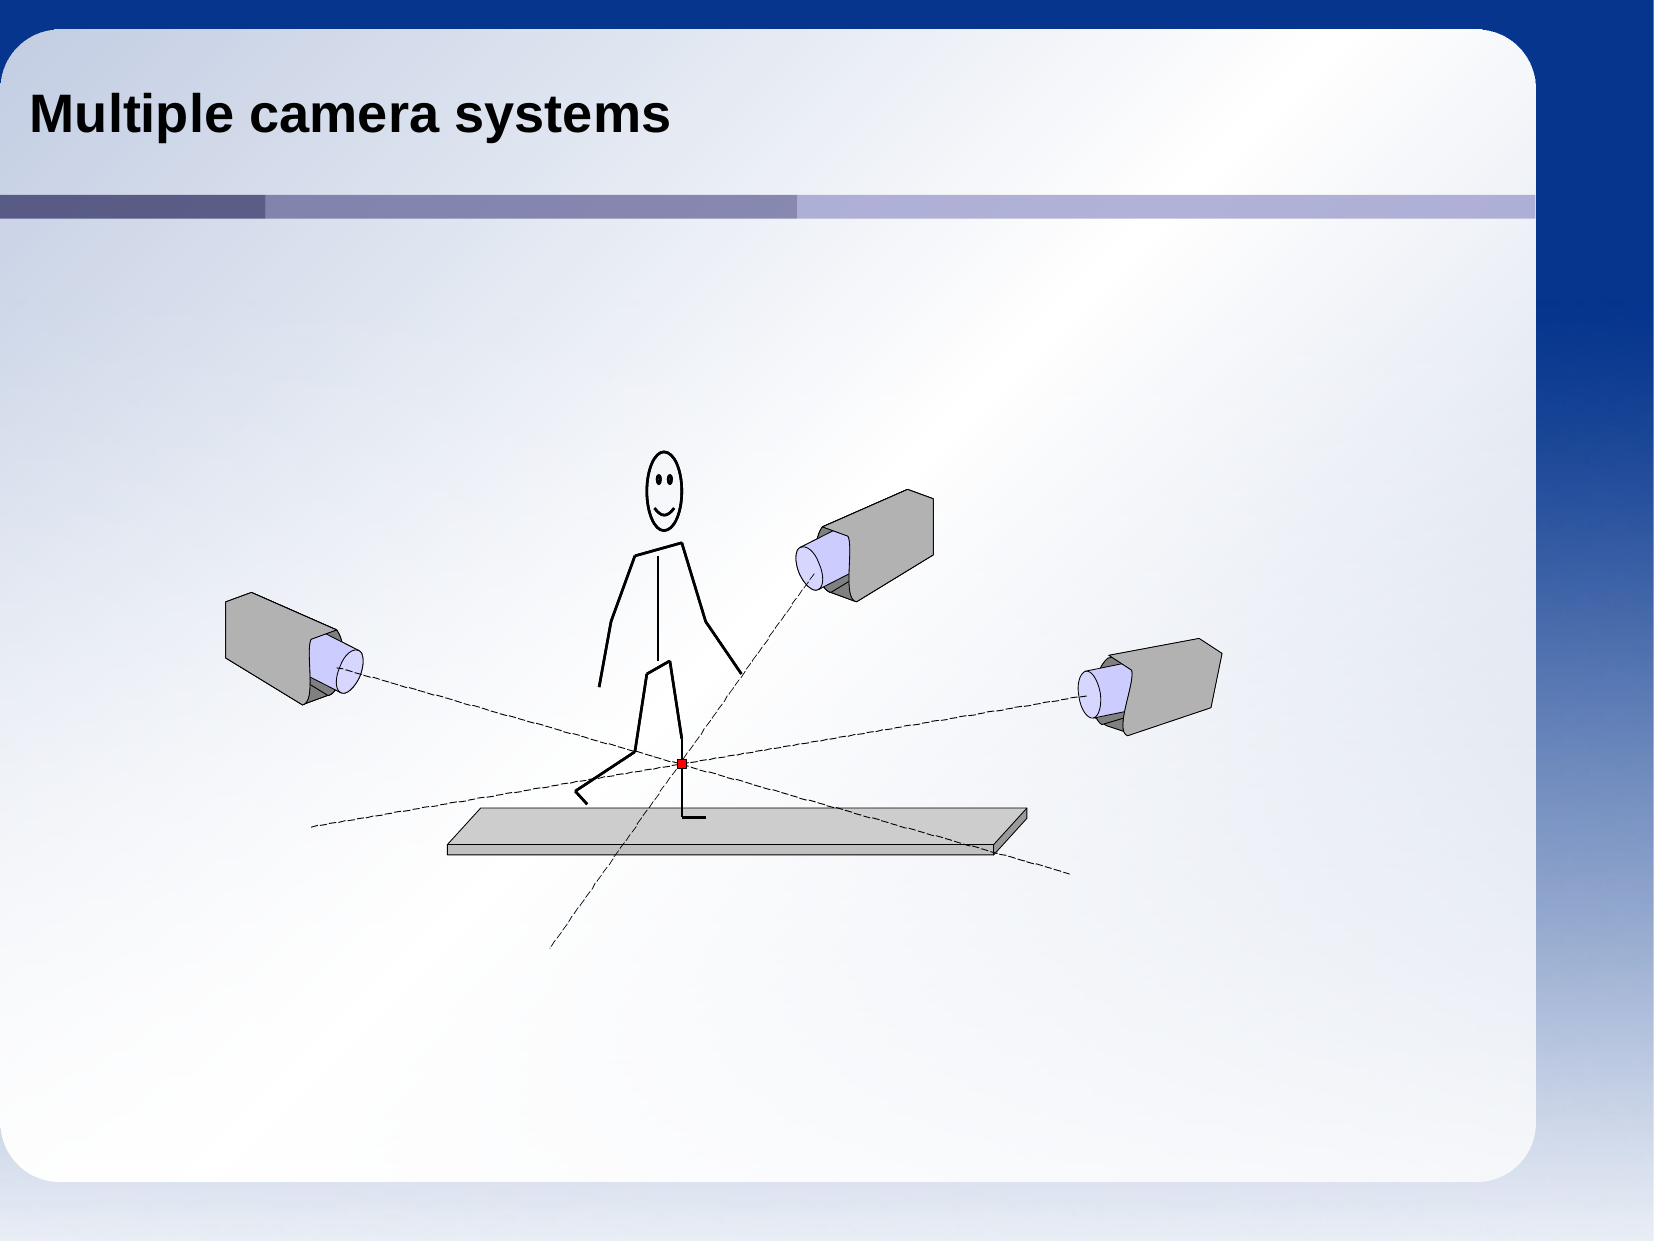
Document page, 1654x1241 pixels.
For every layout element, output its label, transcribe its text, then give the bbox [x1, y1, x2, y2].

title Multiple camera systems [29, 49, 1506, 178]
picture [225, 450, 1229, 954]
picture [0, 0, 1654, 1241]
